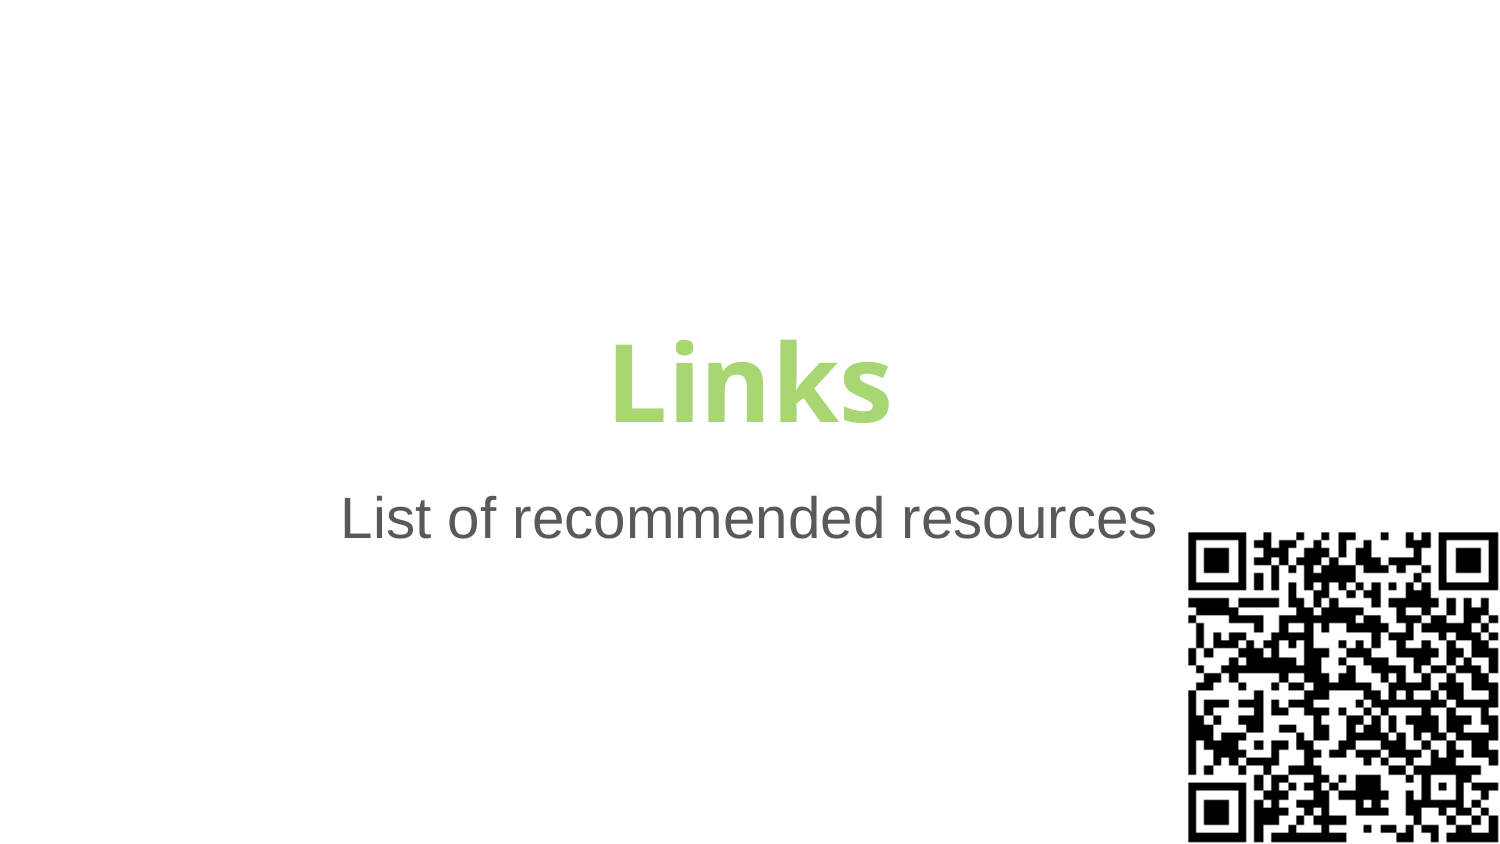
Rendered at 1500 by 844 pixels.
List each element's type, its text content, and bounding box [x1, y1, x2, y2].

title Links [51, 122, 1449, 459]
picture [1187, 531, 1500, 844]
subtitle List of recommended resources [51, 464, 1449, 595]
